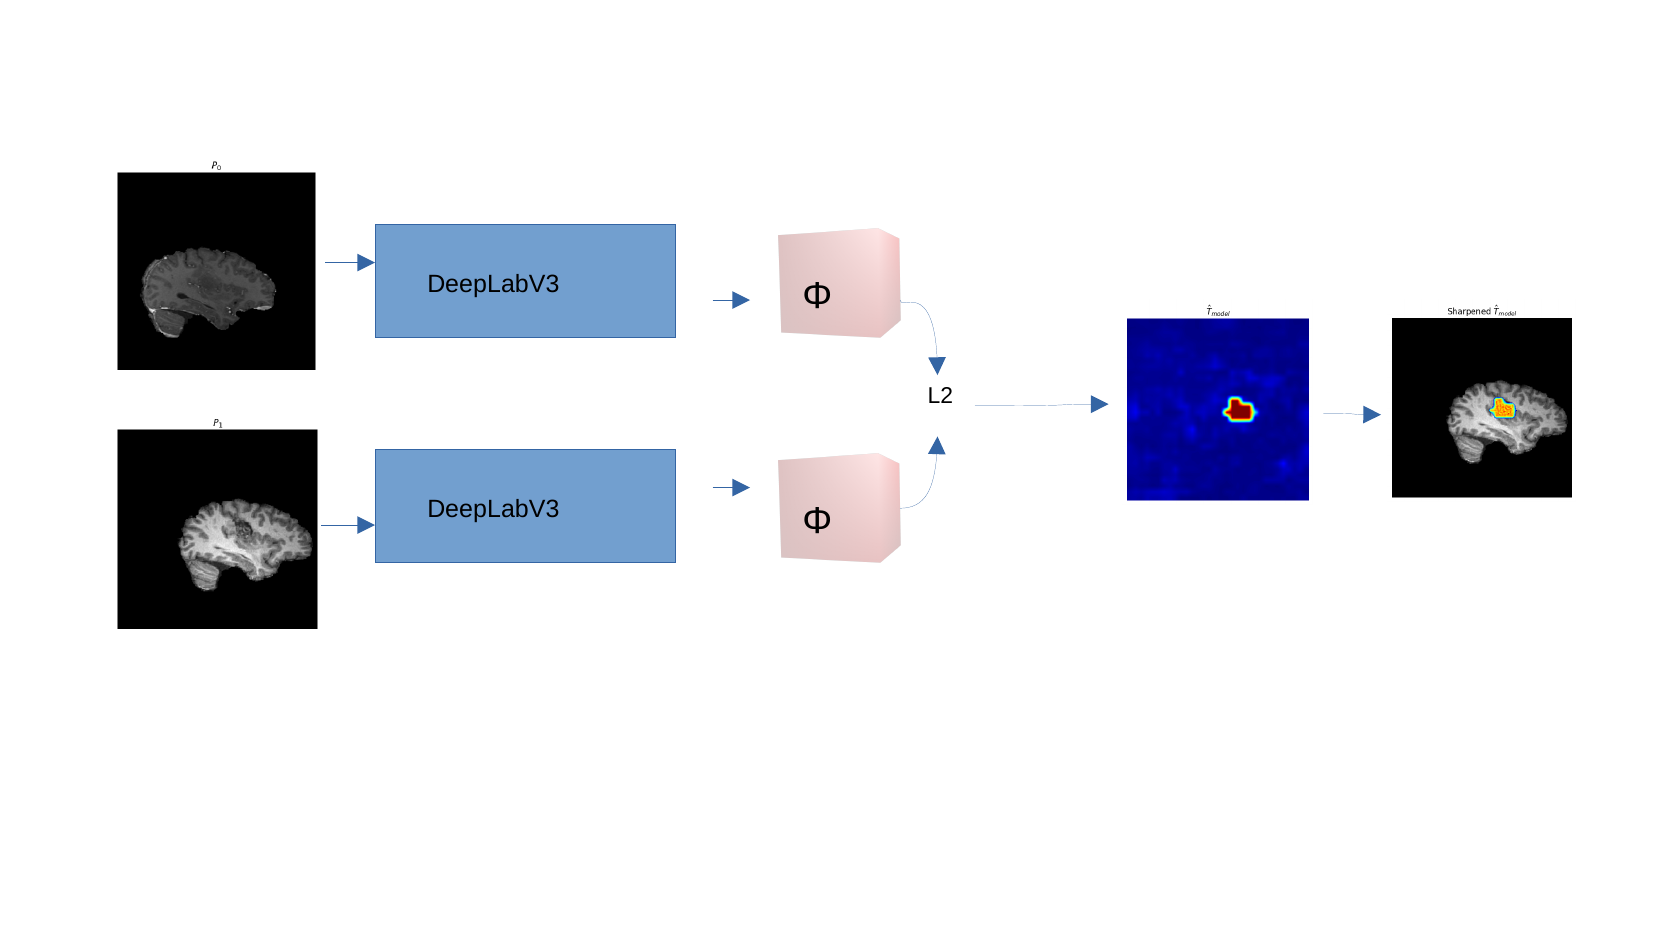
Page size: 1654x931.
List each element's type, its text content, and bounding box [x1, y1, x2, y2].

text_box Φ [787, 225, 863, 324]
text_box [375, 224, 676, 338]
picture [112, 412, 322, 634]
text_box [375, 449, 676, 563]
text_box Φ [787, 450, 863, 549]
picture [1387, 299, 1576, 502]
text_box DeepLabV3 [412, 487, 601, 531]
text_box L2 [900, 375, 976, 437]
picture [112, 155, 320, 376]
picture [1122, 299, 1313, 505]
text_box DeepLabV3 [412, 262, 601, 306]
